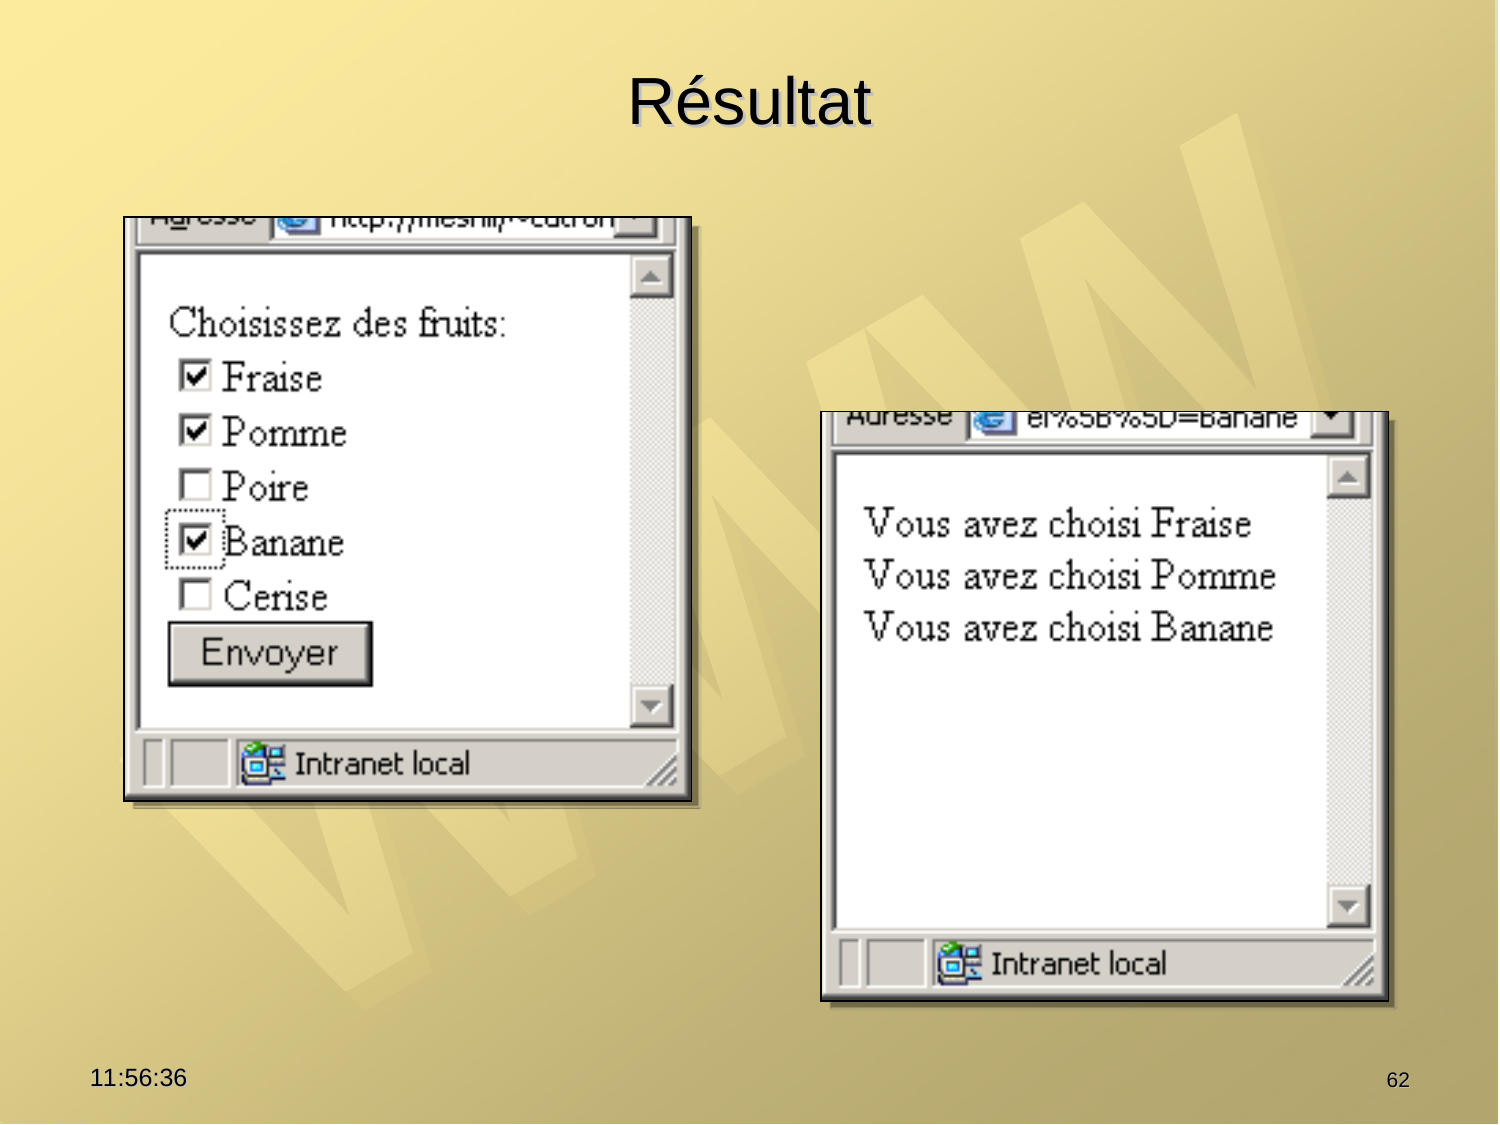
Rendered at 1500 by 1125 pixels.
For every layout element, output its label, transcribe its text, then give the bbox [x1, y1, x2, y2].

picture [821, 412, 1388, 1000]
text_box 18:45:30 [74, 1058, 426, 1100]
title Résultat [75, 45, 1426, 152]
picture [125, 217, 691, 801]
text_box <numéro> [1074, 1058, 1426, 1100]
